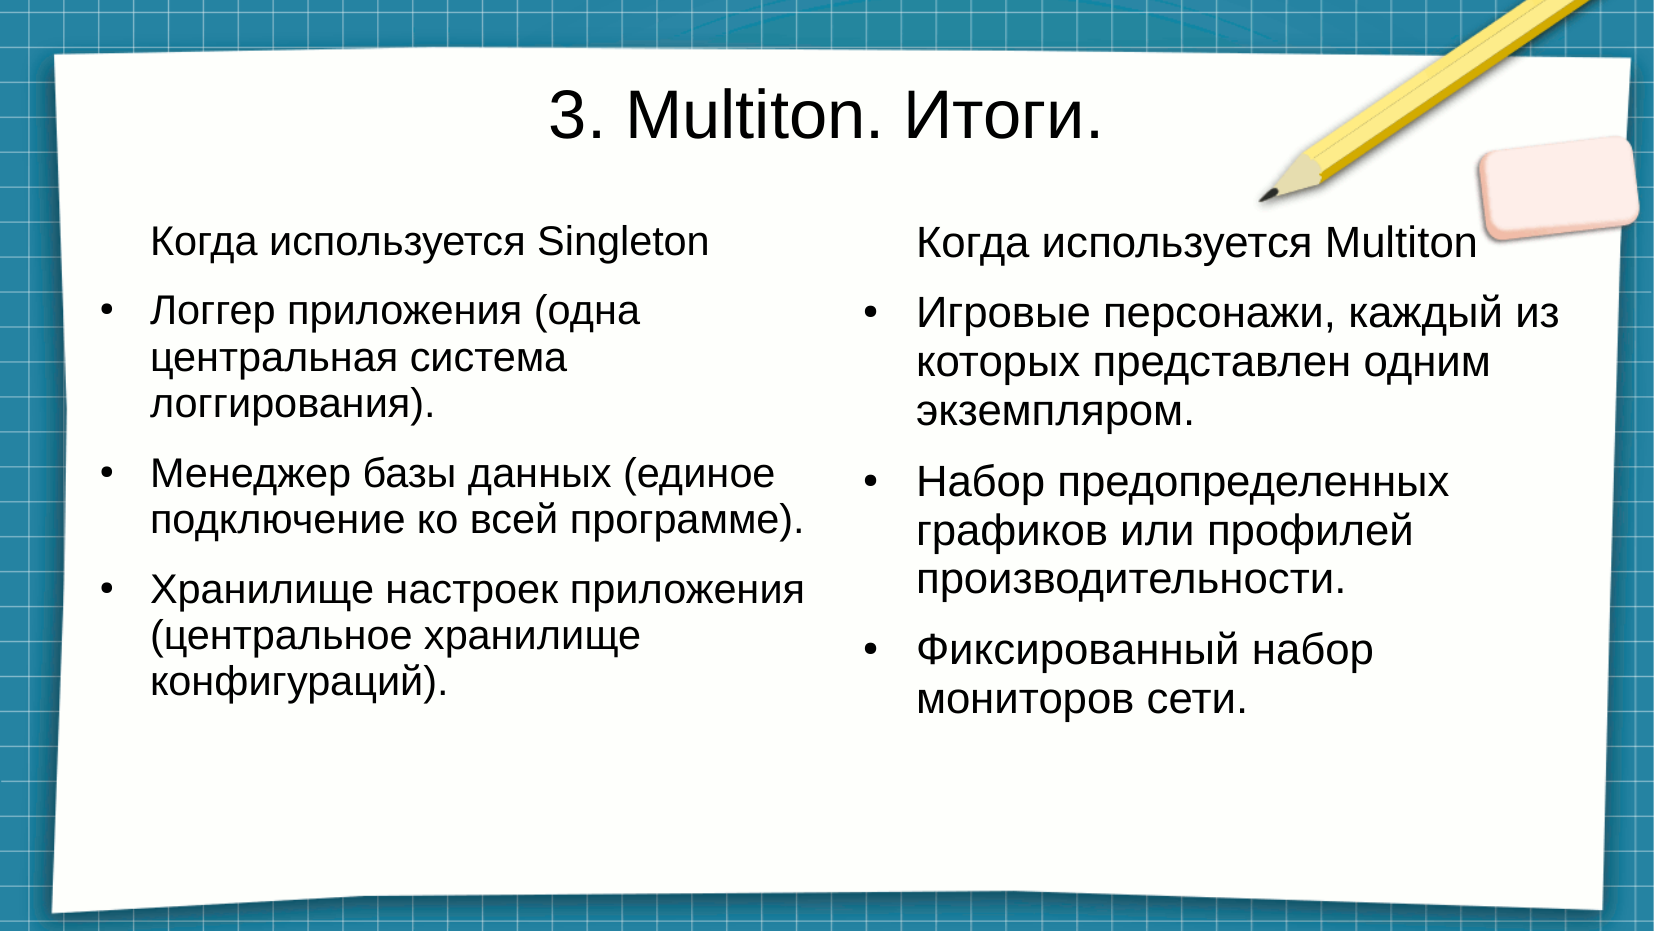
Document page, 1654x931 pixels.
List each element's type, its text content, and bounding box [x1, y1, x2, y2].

title 3. Multiton. Итоги. [82, 37, 1571, 193]
list Когда используется Singleton Логгер приложения (одна центральная система логгирования). Менеджер базы данных (единое подключение ко всей программе). Хранилище настроек приложения (центральное хранилище конфигураций). [82, 217, 809, 758]
picture [0, 0, 1654, 931]
list Когда используется Multiton Игровые персонажи, каждый из которых представлен одним экземпляром. Набор предопределенных графиков или профилей производительности. Фиксированный набор мониторов сети. [845, 217, 1572, 758]
